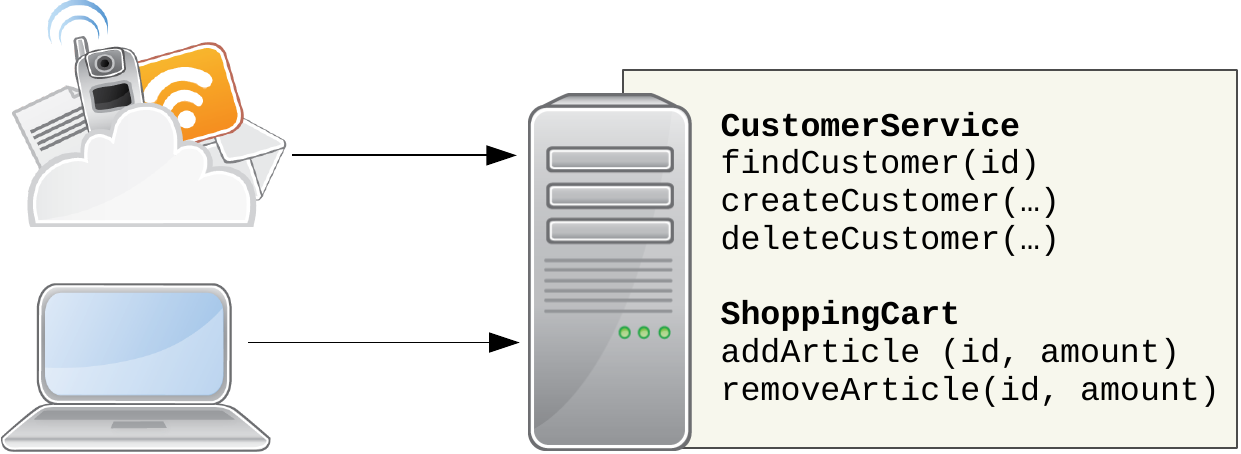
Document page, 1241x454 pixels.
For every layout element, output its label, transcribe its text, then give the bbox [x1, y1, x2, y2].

picture [0, 271, 282, 454]
text_box [623, 70, 1238, 449]
picture [12, 0, 293, 227]
picture [528, 93, 692, 451]
text_box CustomerService findCustomer(id) createCustomer(…) deleteCustomer(…) ShoppingCart addArticle (id, amount) removeArticle(id, amount) [705, 100, 1236, 418]
